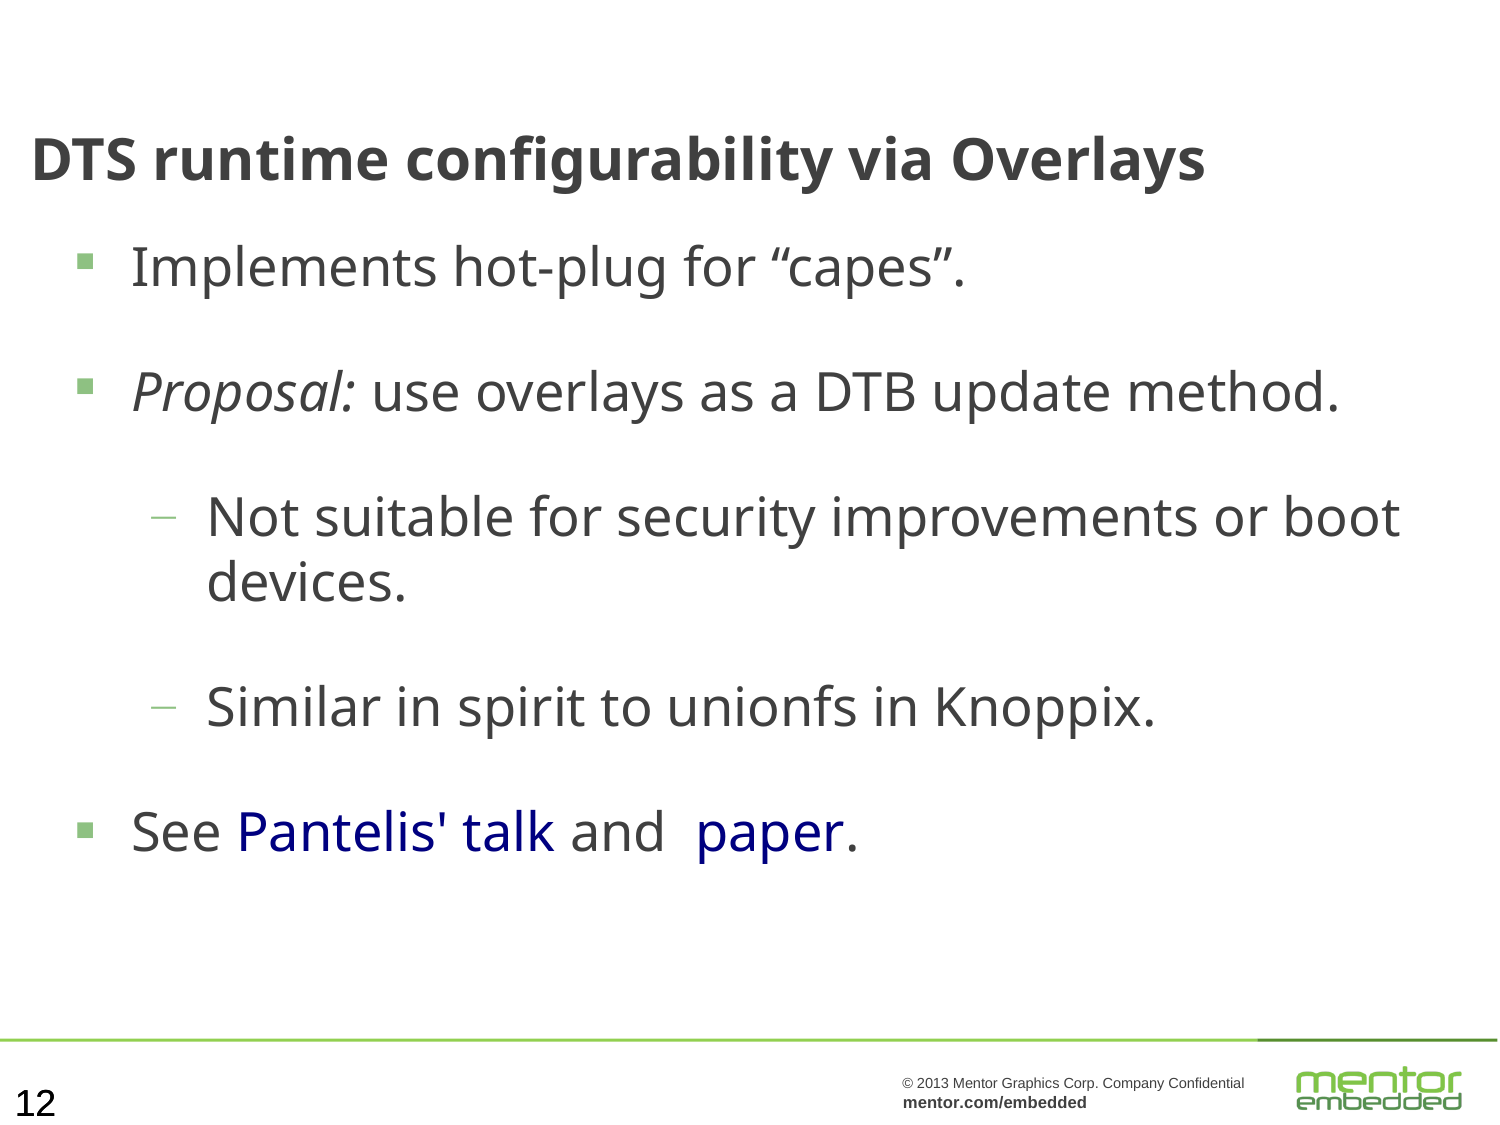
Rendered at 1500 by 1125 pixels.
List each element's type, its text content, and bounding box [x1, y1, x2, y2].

list Implements hot-plug for “capes”. Proposal: use overlays as a DTB update method. Not suitable for security improvements or boot devices. Similar in spirit to unionfs in Knoppix. See Pantelis' talk and paper. [0, 224, 1500, 961]
title DTS runtime configurability via Overlays [0, 87, 1500, 201]
picture [1292, 1062, 1464, 1114]
